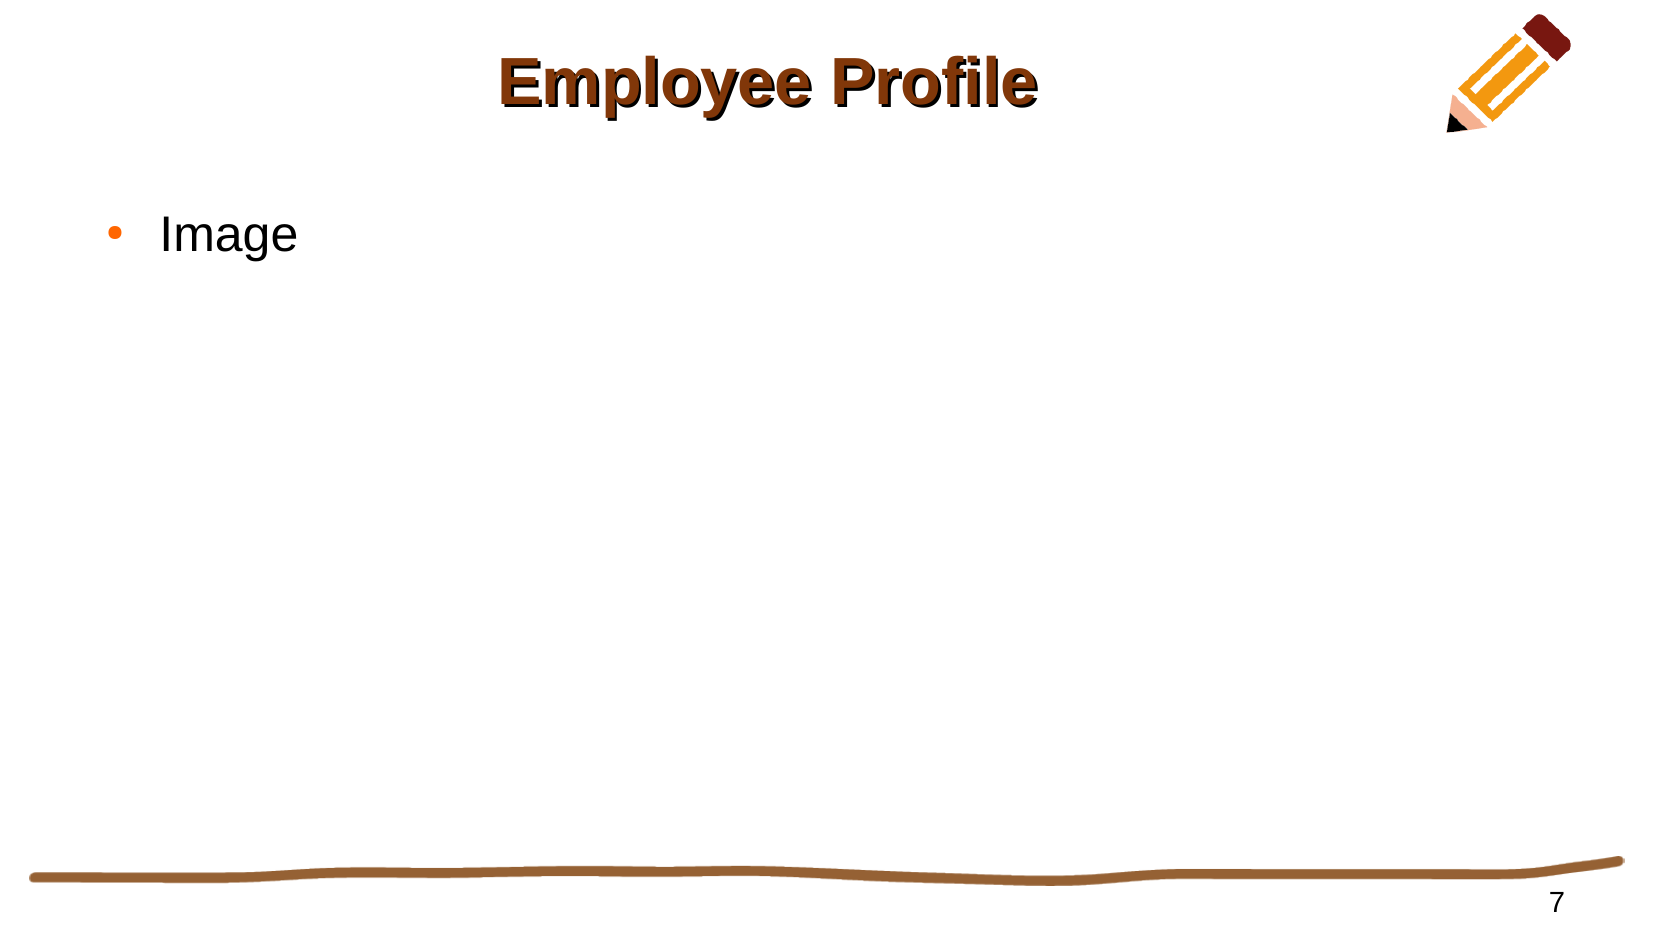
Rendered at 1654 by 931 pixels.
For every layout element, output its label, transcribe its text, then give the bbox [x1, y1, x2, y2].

picture [1446, 14, 1571, 133]
list Image [88, 206, 1565, 857]
picture [29, 856, 1625, 886]
title Employee Profile [88, 29, 1447, 133]
